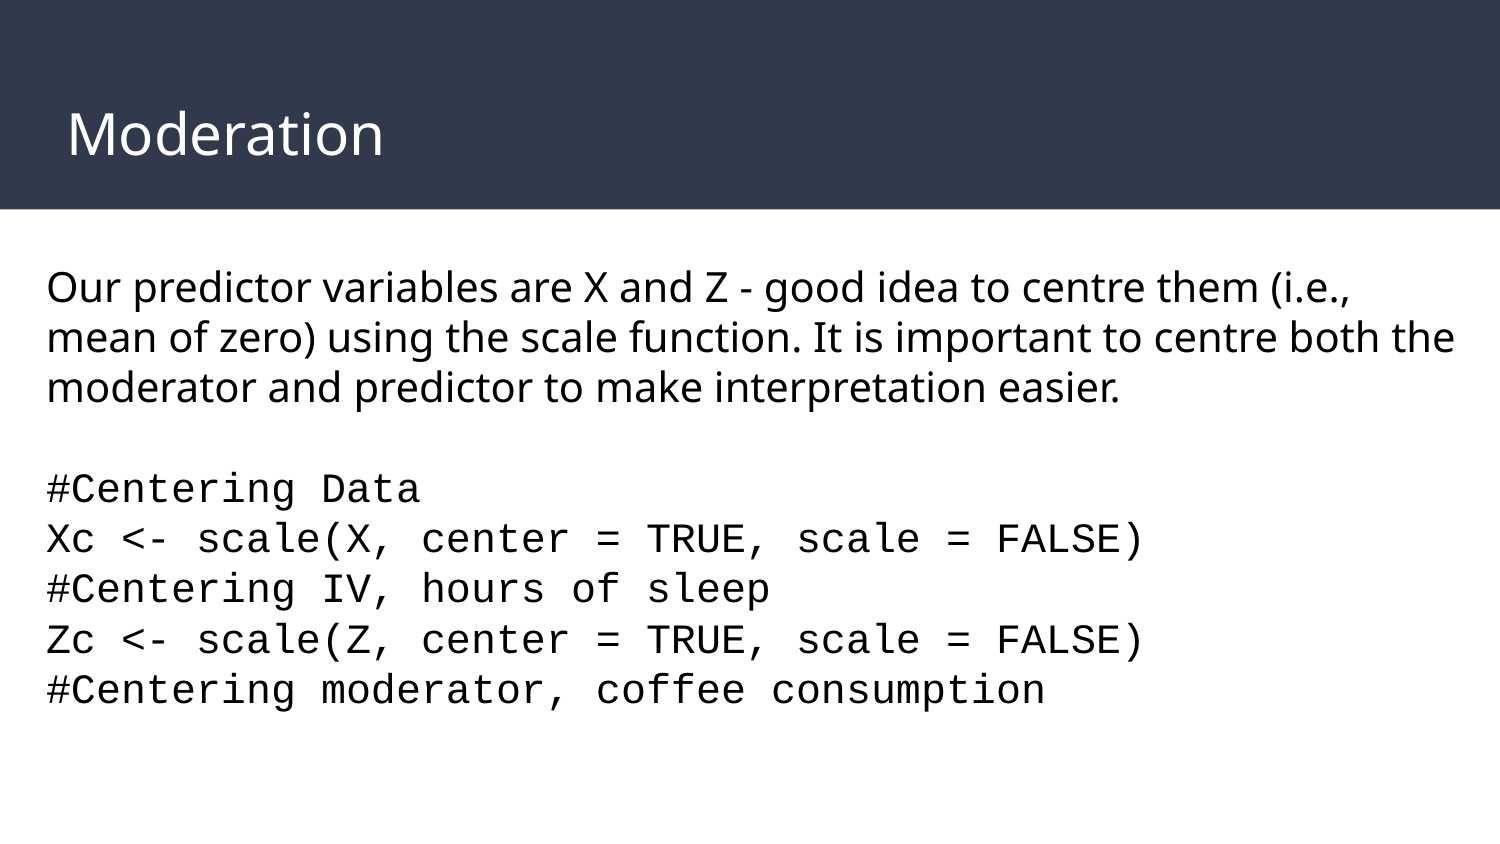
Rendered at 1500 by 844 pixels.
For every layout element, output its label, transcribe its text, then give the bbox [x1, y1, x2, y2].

text_box Our predictor variables are X and Z - good idea to centre them (i.e., mean of zero) using the scale function. It is important to centre both the moderator and predictor to make interpretation easier. #Centering Data Xc <- scale(X, center = TRUE, scale = FALSE) #Centering IV, hours of sleep Zc <- scale(Z, center = TRUE, scale = FALSE) #Centering moderator, coffee consumption [31, 246, 1473, 825]
title Moderation [51, 82, 1449, 185]
